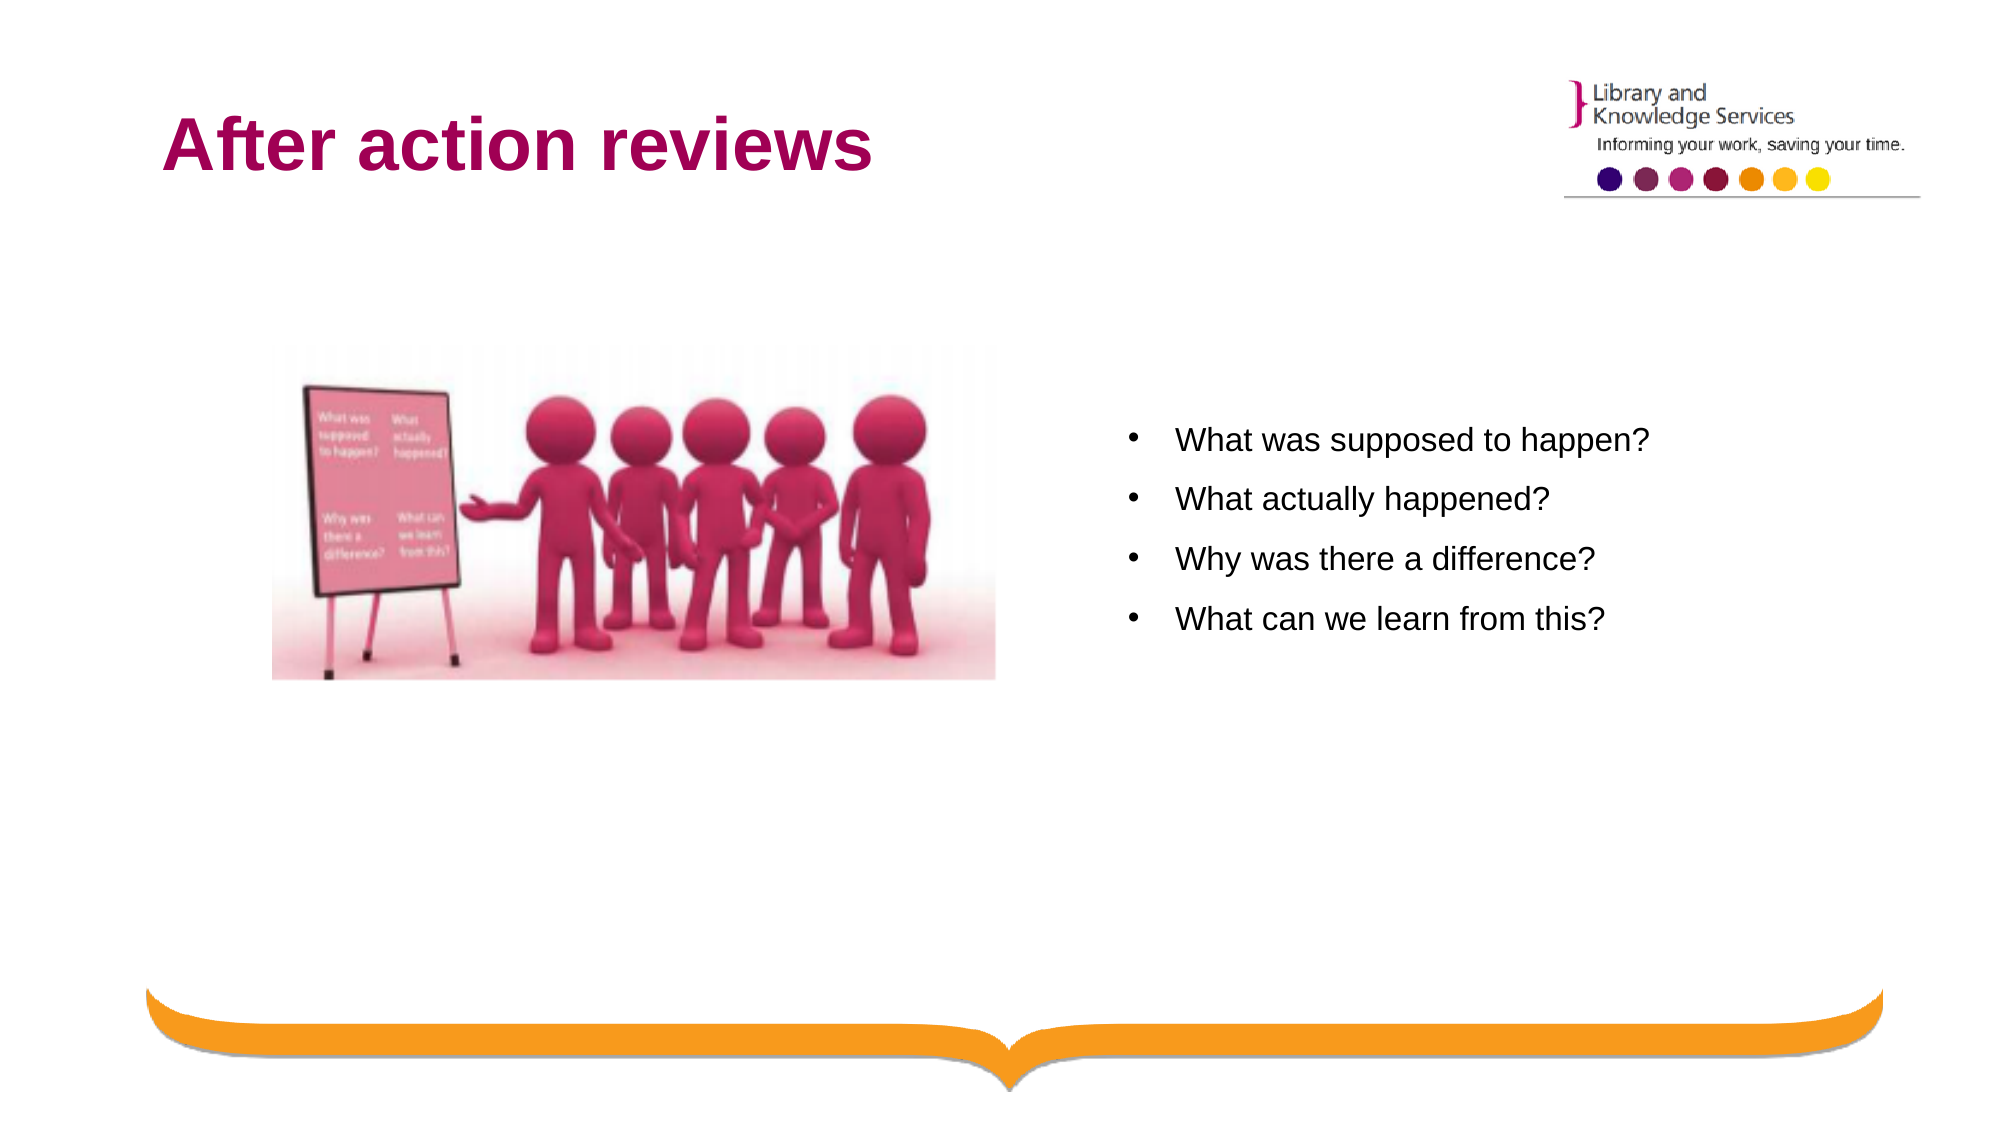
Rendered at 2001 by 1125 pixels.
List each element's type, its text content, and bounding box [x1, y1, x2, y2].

text_box What was supposed to happen? What actually happened? Why was there a difference? What can we learn from this? [1113, 390, 1696, 641]
picture [272, 311, 1001, 683]
picture [146, 985, 1883, 1088]
title After action reviews [146, 47, 1287, 195]
picture [1564, 76, 1923, 196]
